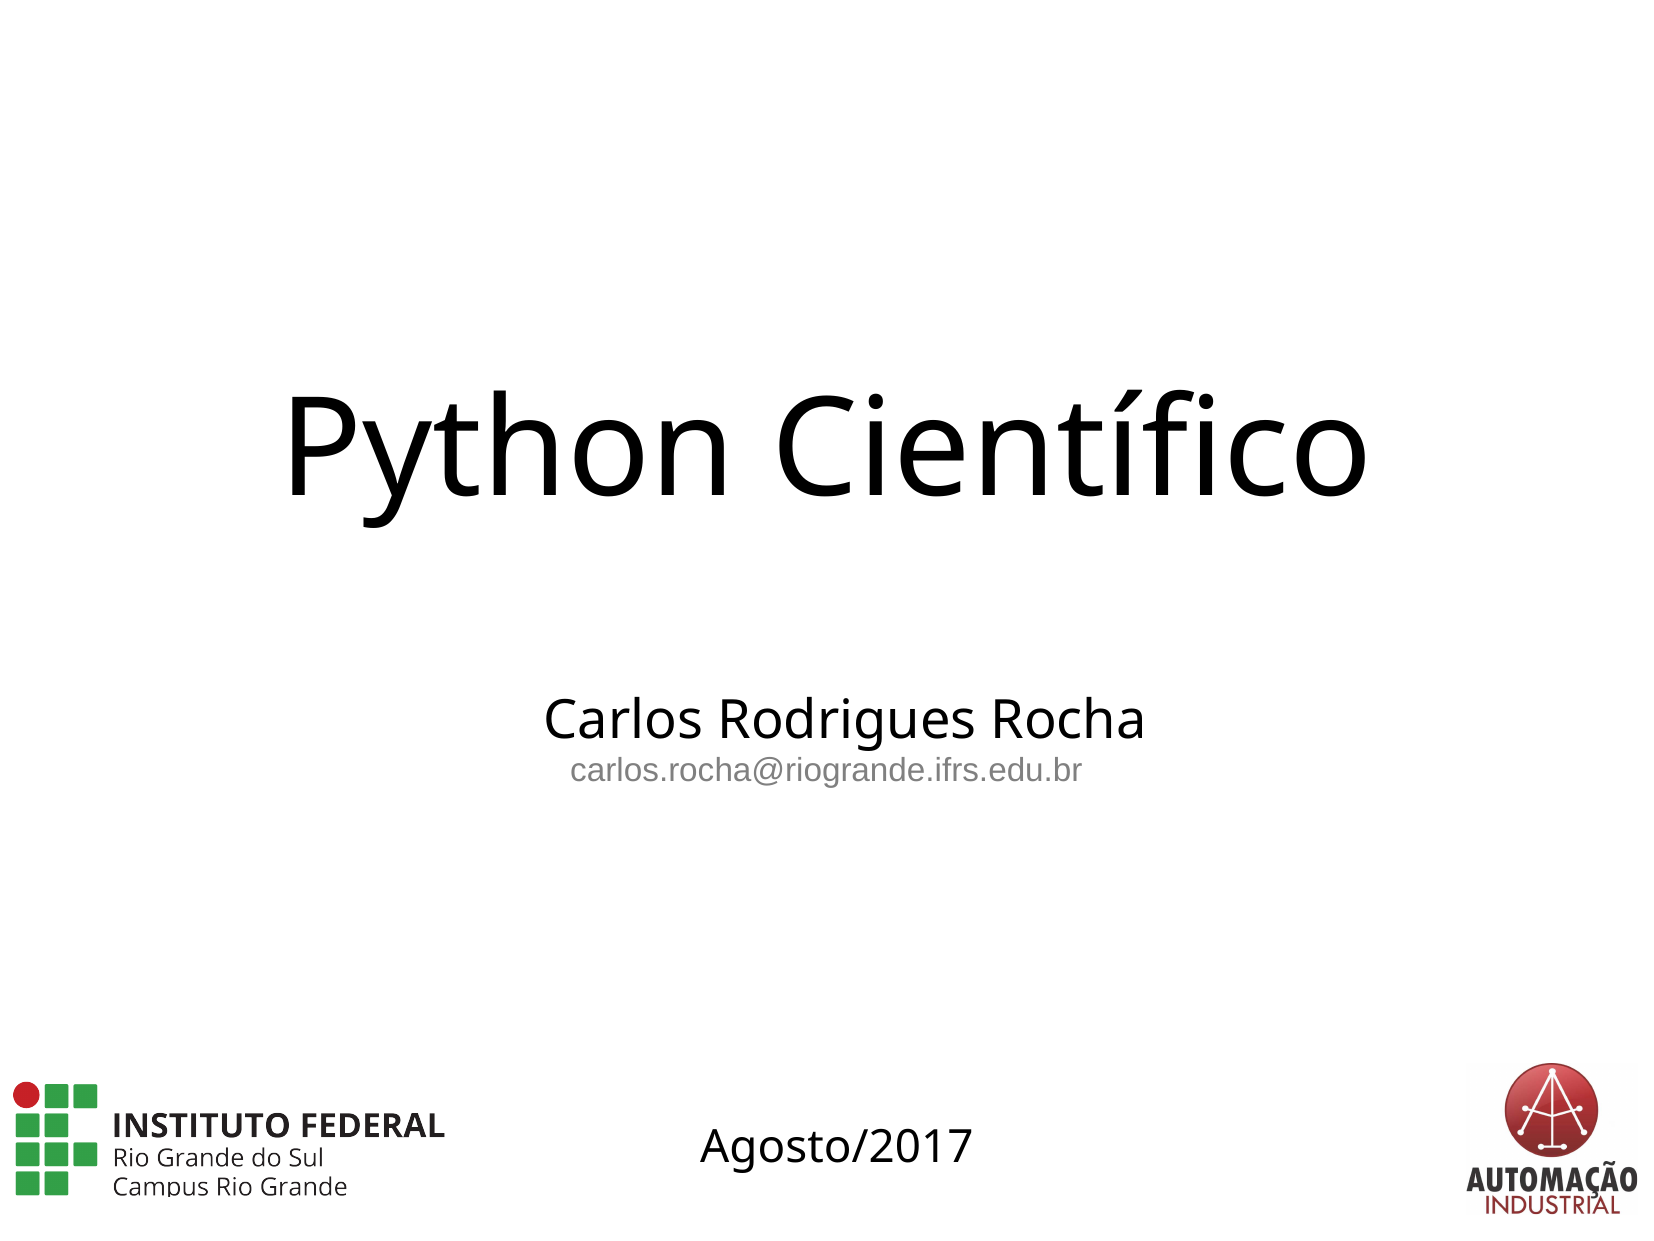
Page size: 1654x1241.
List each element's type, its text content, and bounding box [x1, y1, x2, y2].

subtitle Python Científico [59, 210, 1595, 674]
text_box Carlos Rodrigues Rocha [528, 673, 1152, 750]
text_box Agosto/2017 [685, 1105, 989, 1173]
picture [11, 1080, 447, 1197]
text_box carlos.rocha@riogrande.ifrs.edu.br [555, 744, 1099, 797]
picture [1465, 1062, 1638, 1215]
